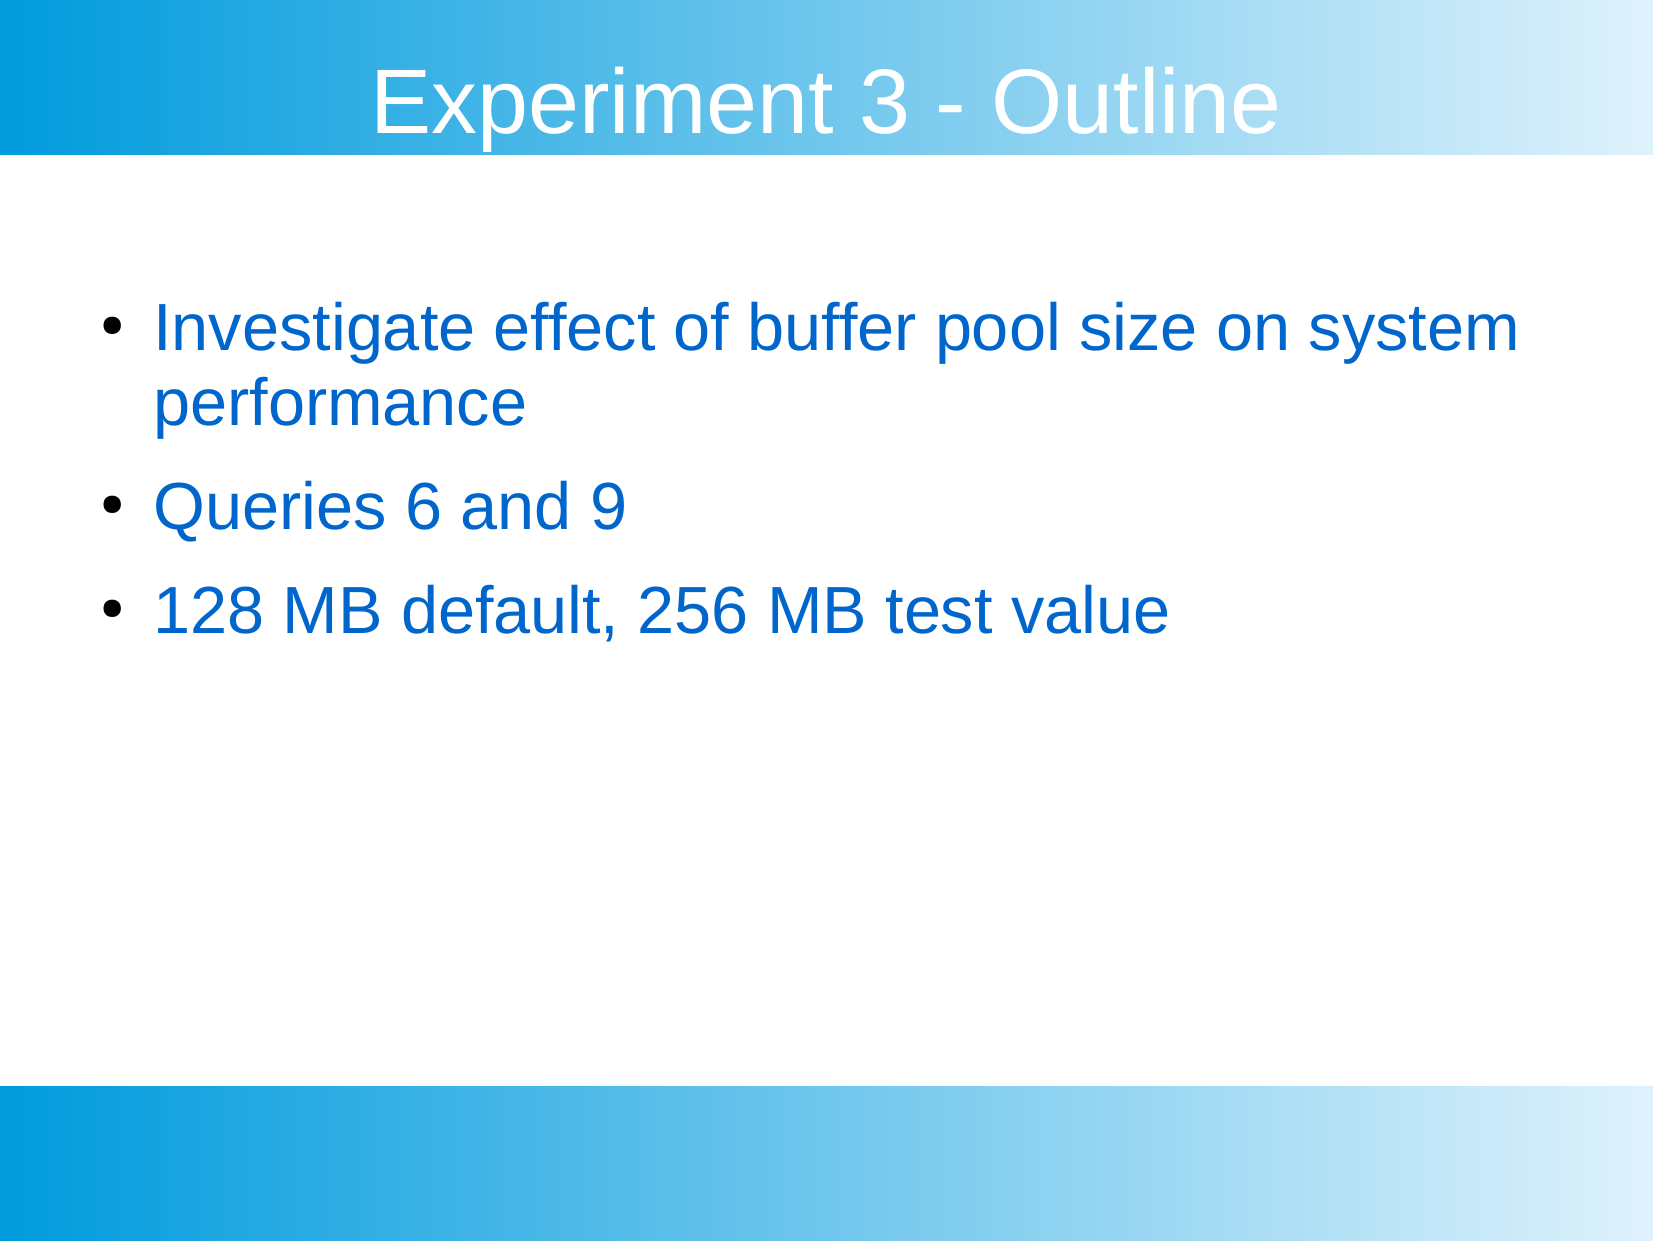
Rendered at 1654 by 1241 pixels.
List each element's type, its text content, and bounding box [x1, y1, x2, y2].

title Experiment 3 - Outline [82, 49, 1571, 155]
list Investigate effect of buffer pool size on system performance Queries 6 and 9 128 MB default, 256 MB test value [82, 290, 1571, 1010]
